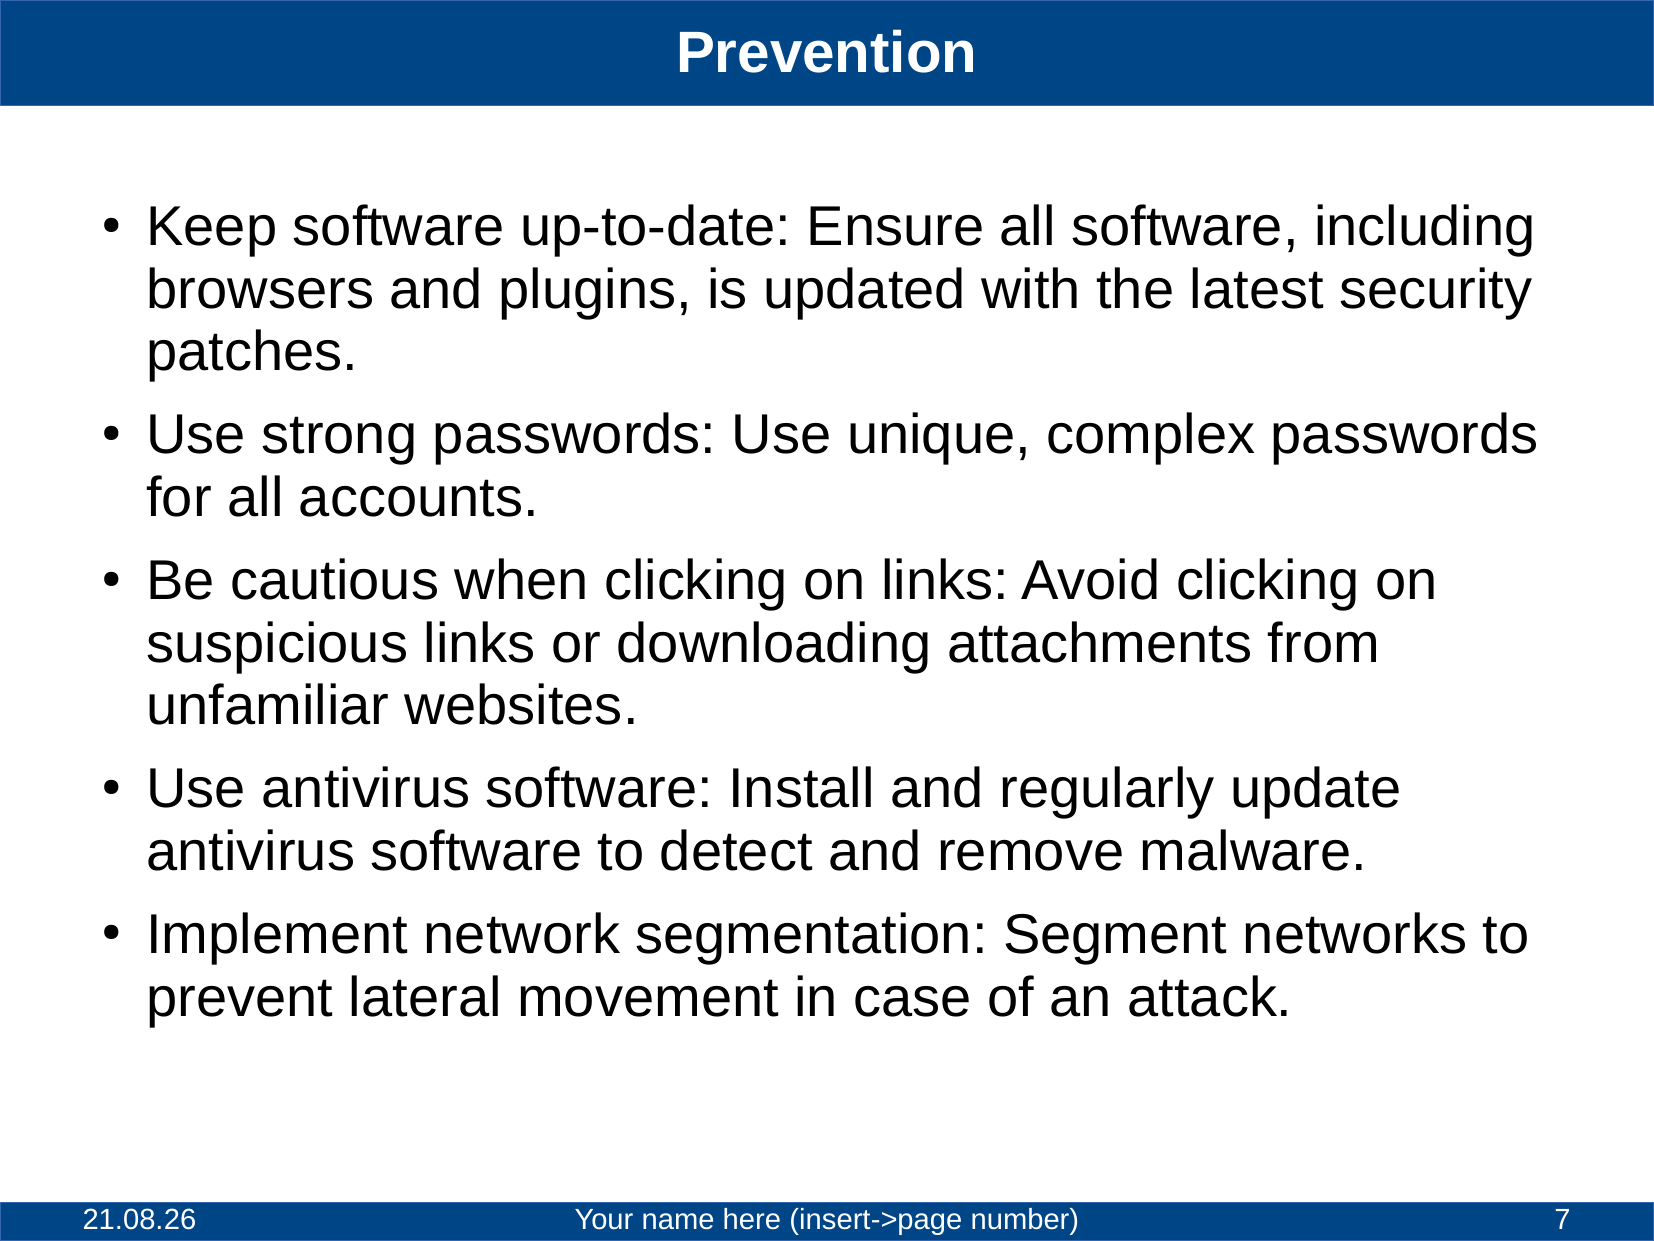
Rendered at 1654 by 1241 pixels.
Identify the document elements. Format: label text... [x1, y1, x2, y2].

list Keep software up-to-date: Ensure all software, including browsers and plugins, is updated with the latest security patches. Use strong passwords: Use unique, complex passwords for all accounts. Be cautious when clicking on links: Avoid clicking on suspicious links or downloading attachments from unfamiliar websites. Use antivirus software: Install and regularly update antivirus software to detect and remove malware. Implement network segmentation: Segment networks to prevent lateral movement in case of an attack. [86, 195, 1576, 1036]
title Prevention [0, 0, 1654, 106]
